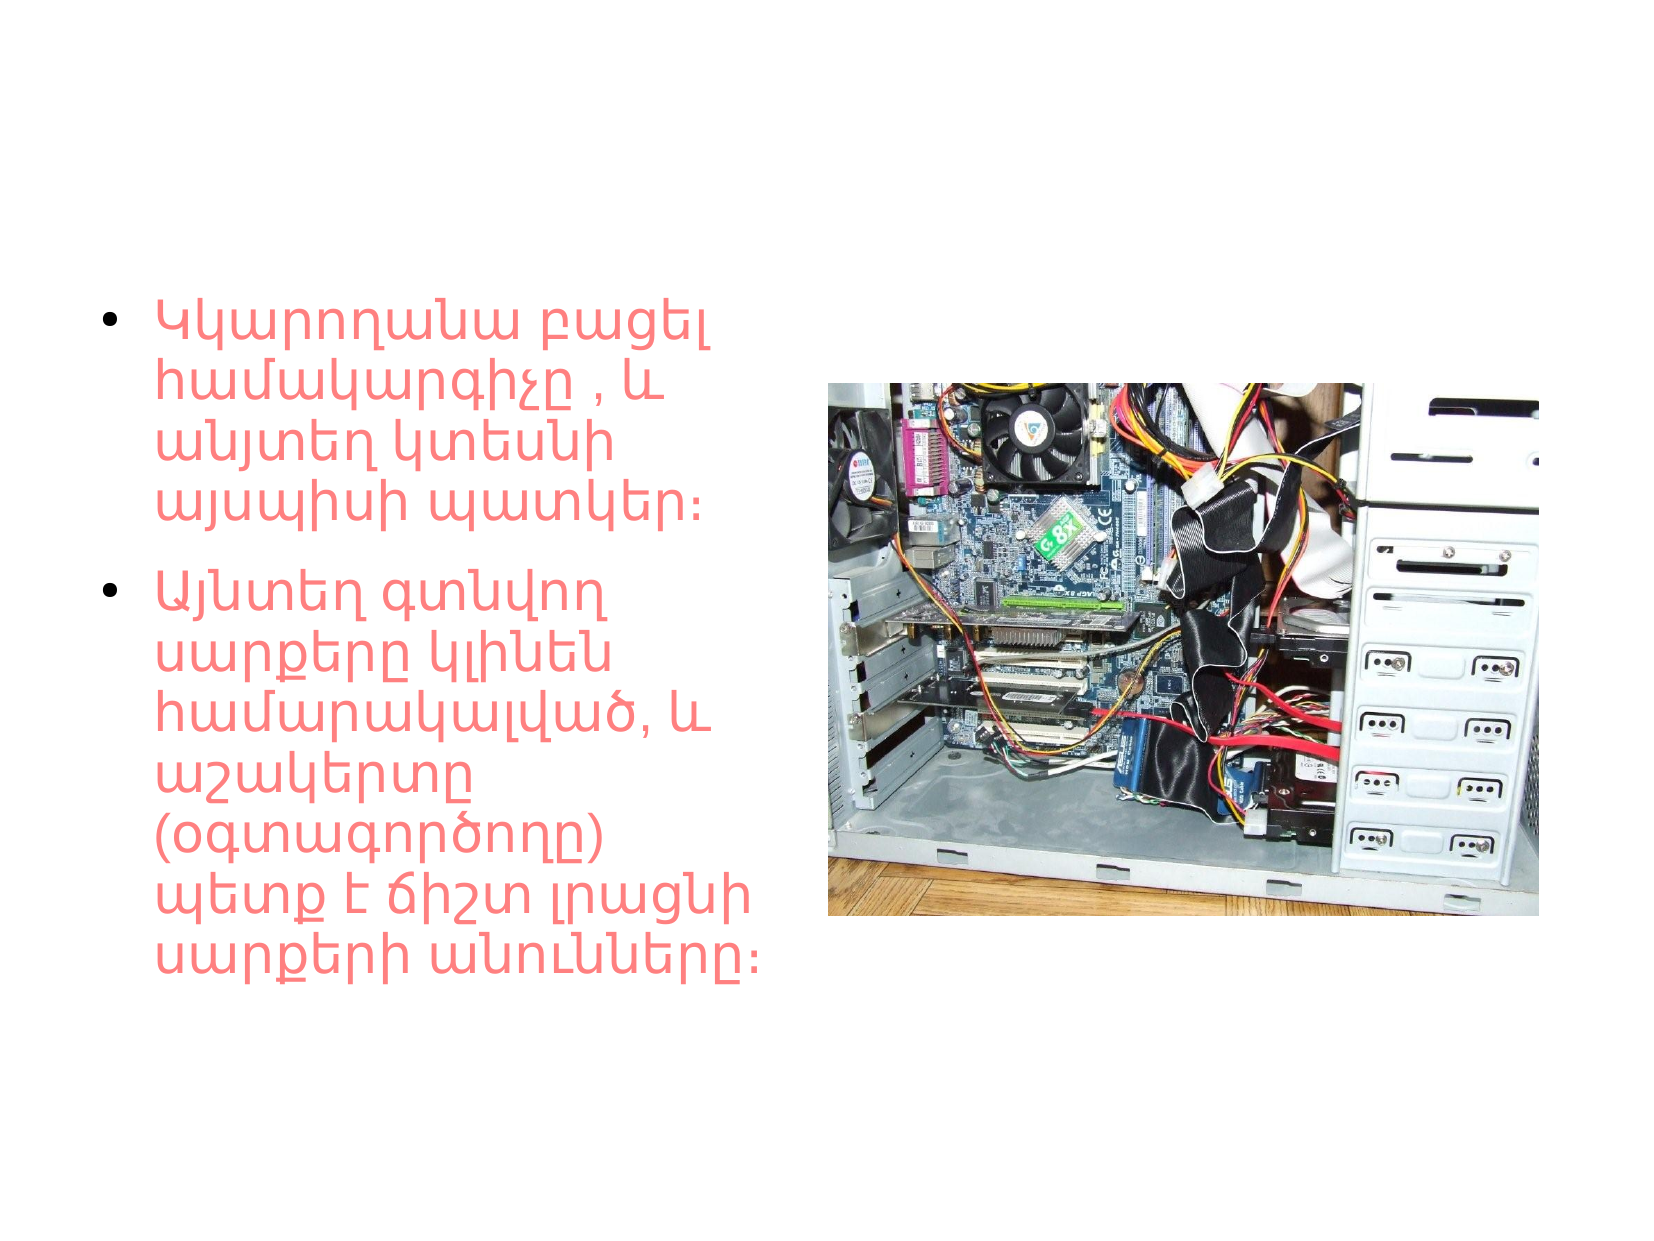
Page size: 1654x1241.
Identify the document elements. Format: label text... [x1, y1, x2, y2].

list Կկարողանա բացել համակարգիչը , և անյտեղ կտեսնի այսպիսի պատկեր։ Այնտեղ գտնվող սարքերը կլինեն համարակալված, և աշակերտը (օգտագործողը) պետք է ճիշտ լրացնի սարքերի անունները։ [82, 290, 793, 1010]
picture [828, 383, 1539, 917]
